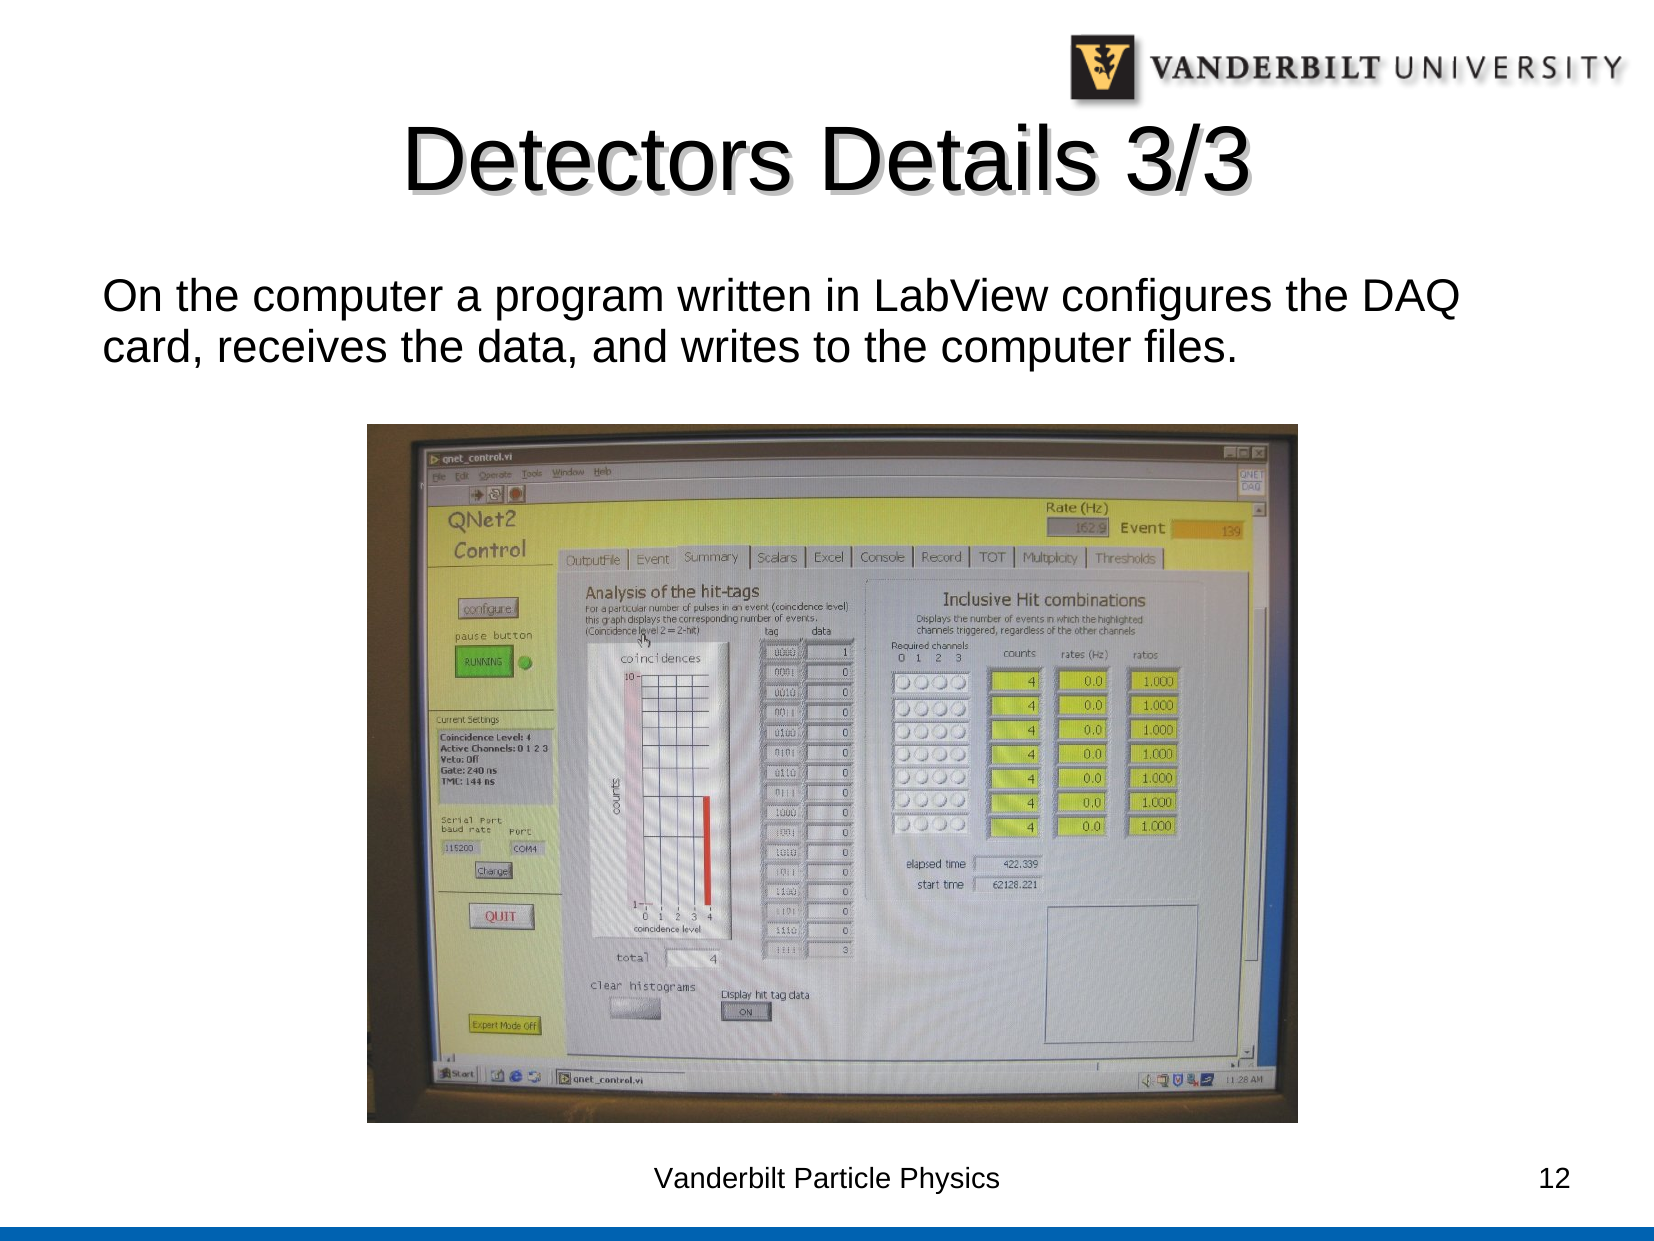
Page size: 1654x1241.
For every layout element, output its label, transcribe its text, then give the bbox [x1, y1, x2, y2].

picture [1067, 31, 1637, 115]
text_box On the computer a program written in LabView configures the DAQ card, receives the data, and writes to the computer files. [87, 262, 1587, 380]
picture [367, 424, 1298, 1123]
title Detectors Details 3/3 [121, 55, 1534, 262]
